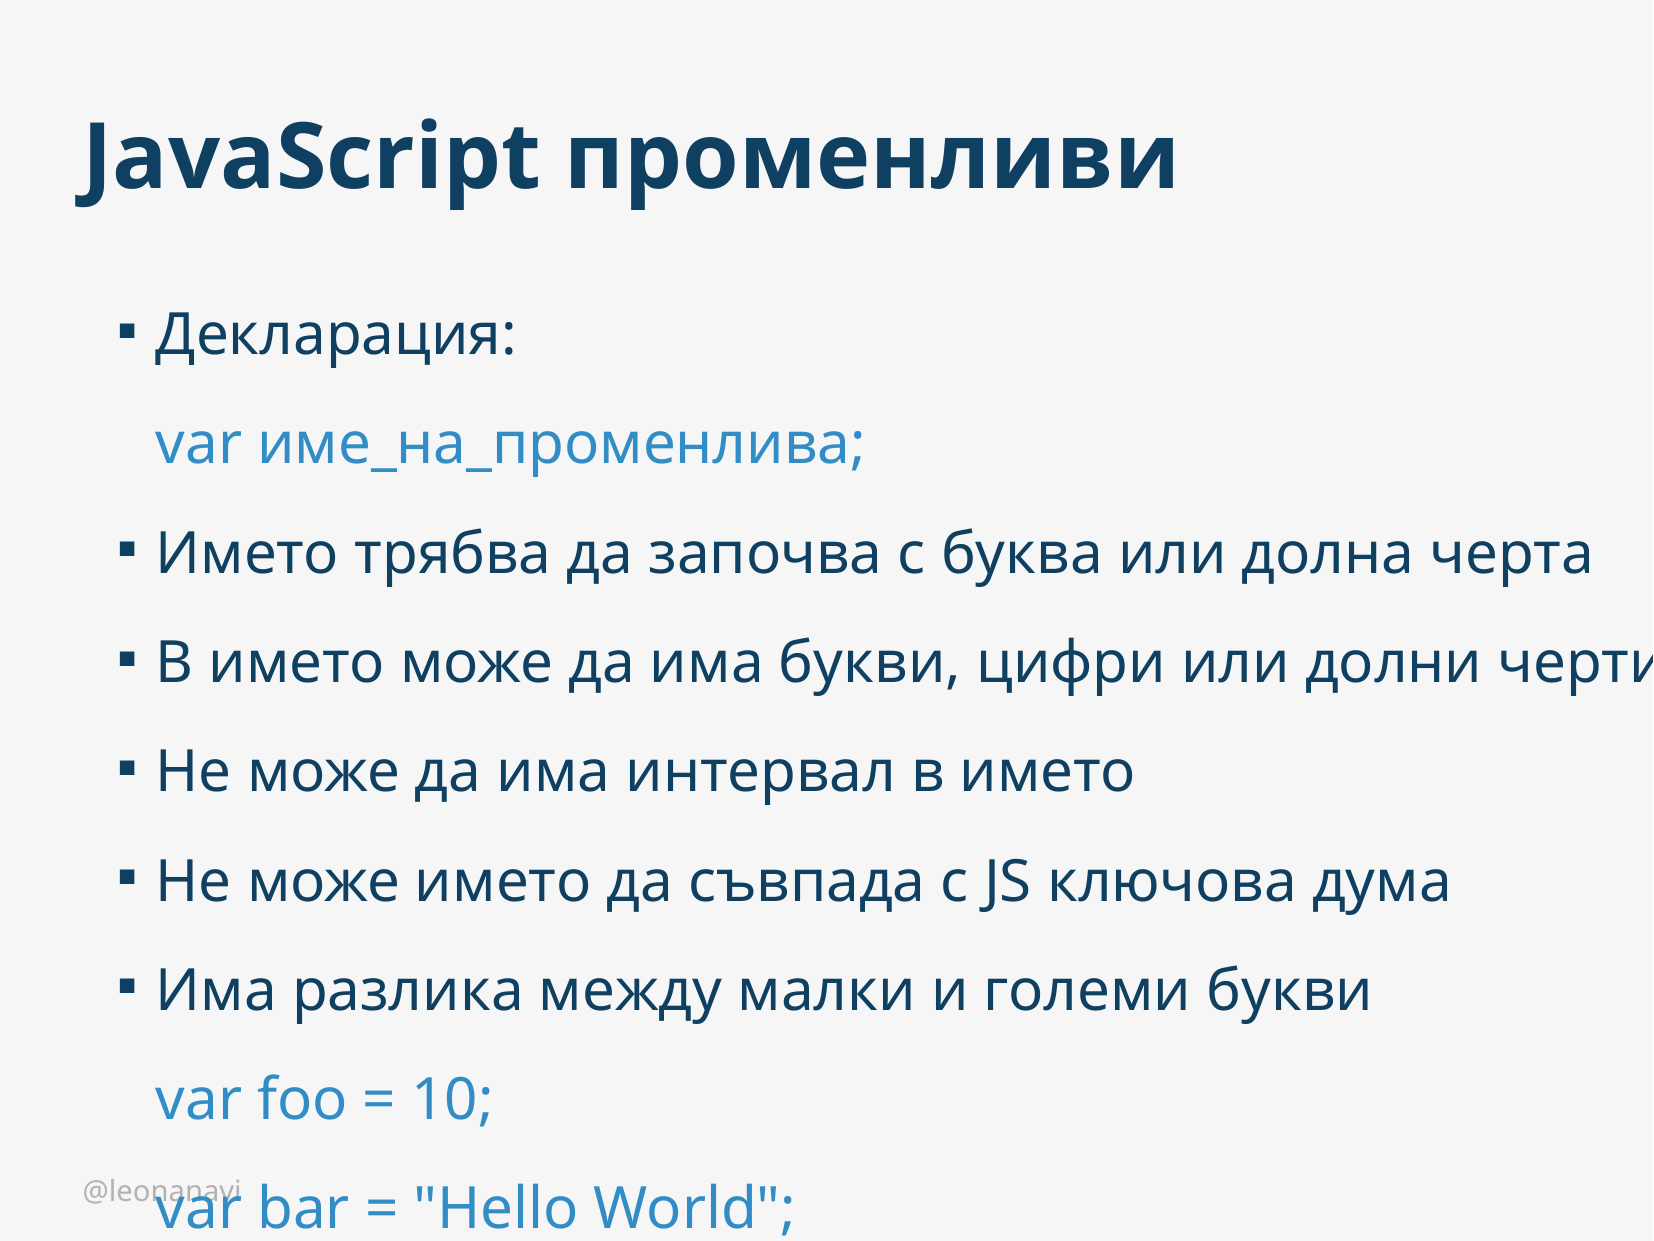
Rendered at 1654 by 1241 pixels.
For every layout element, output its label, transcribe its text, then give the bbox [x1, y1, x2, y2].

text_box Декларация: var име_на_променлива; Името трябва да започва с буква или долна черта В името може да има букви, цифри или долни черти Не може да има интервал в името Не може името да съвпада с JS ключова дума Има разлика между малки и големи букви var foo = 10; var bar = "Hello World"; [105, 285, 1621, 1241]
title JavaScript променливи [82, 49, 1571, 257]
